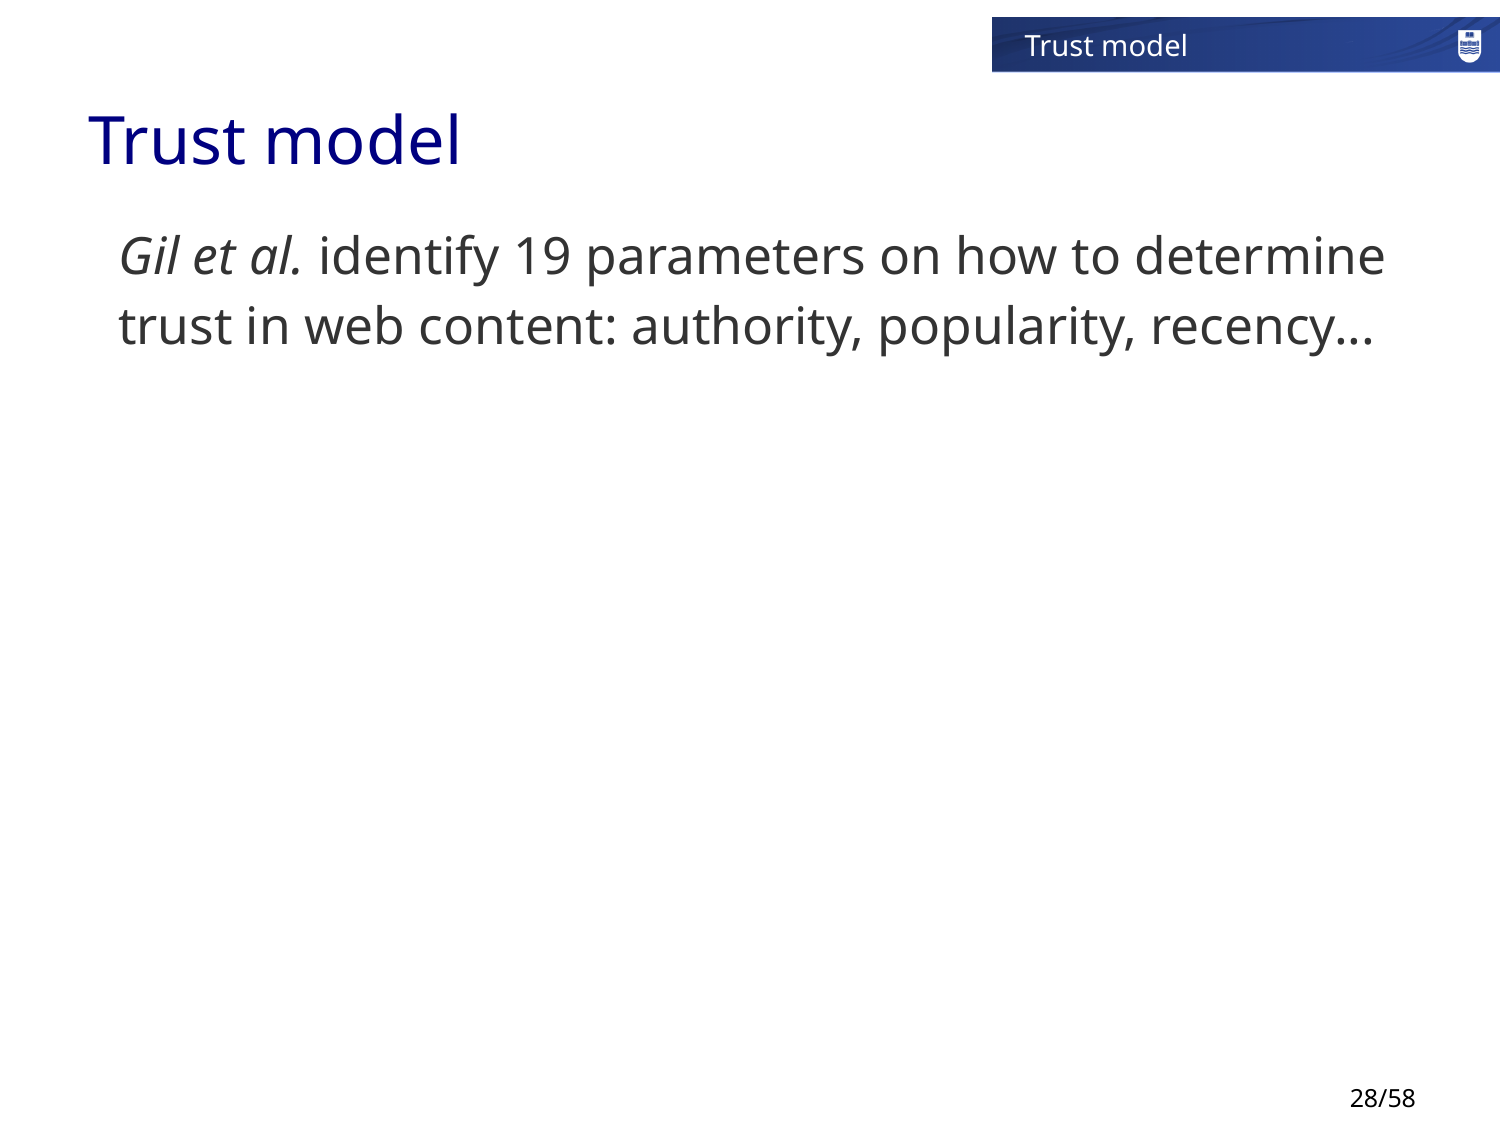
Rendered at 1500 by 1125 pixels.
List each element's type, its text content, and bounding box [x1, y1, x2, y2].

picture [992, 17, 1500, 73]
text_box Gil et al. identify 19 parameters on how to determine trust in web content: authority, popularity, recency... [118, 219, 1465, 361]
title Trust model [2, 99, 1365, 177]
text_box Trust model [1009, 17, 1483, 67]
